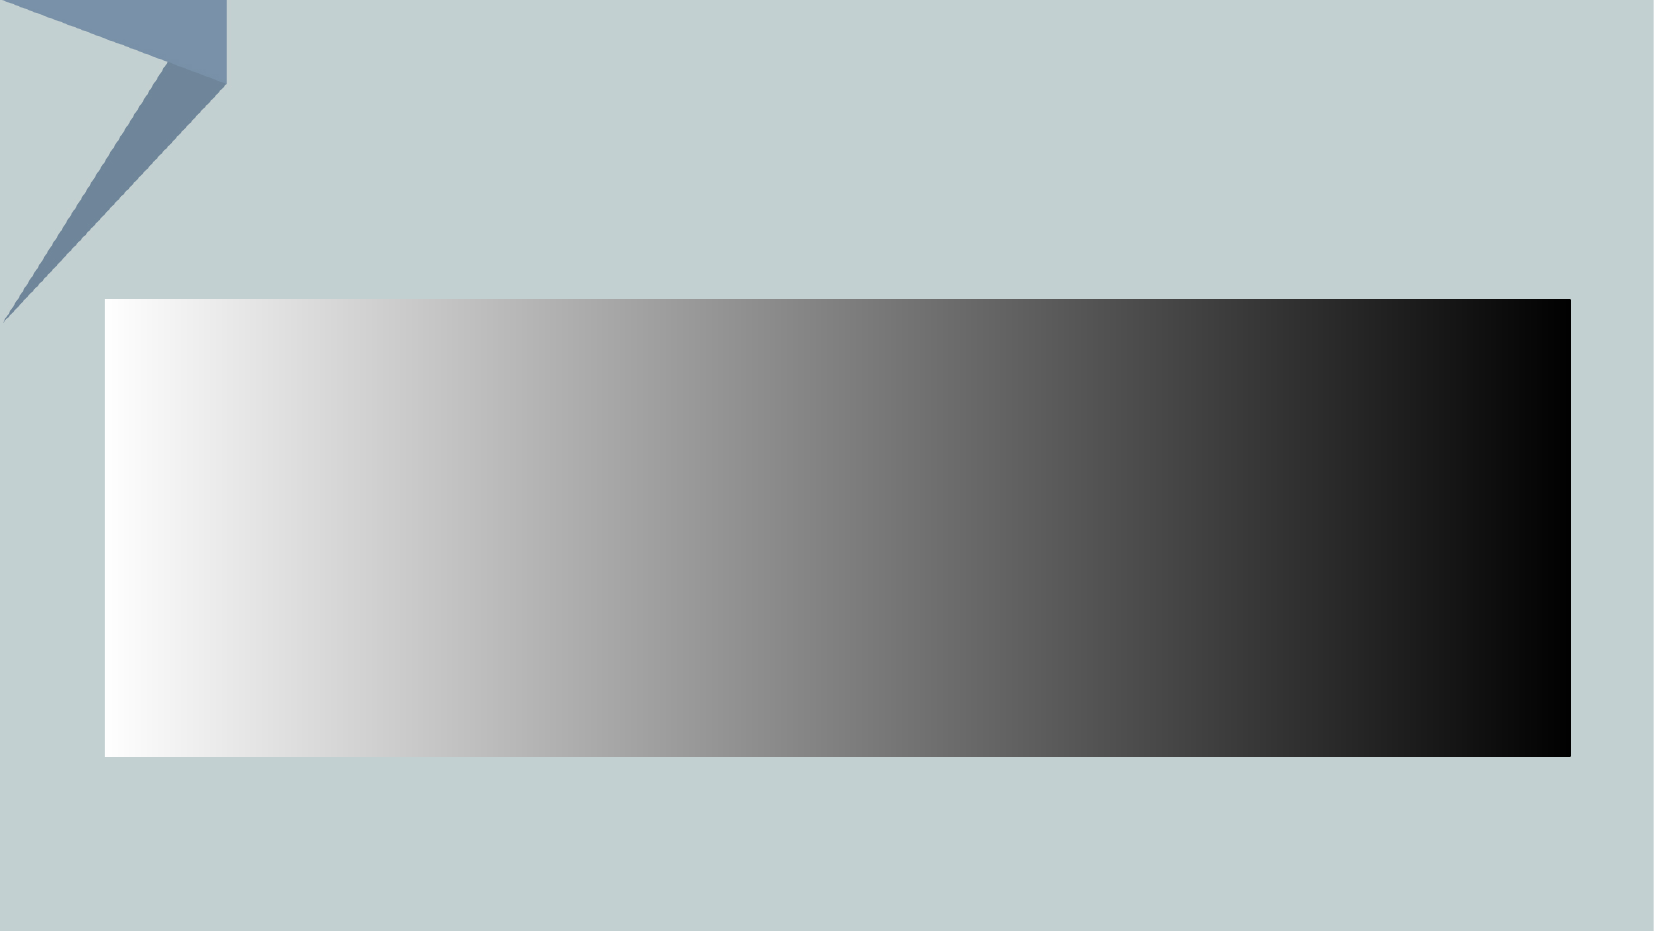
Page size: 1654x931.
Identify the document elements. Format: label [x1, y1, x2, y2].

picture [0, 0, 1654, 931]
text_box [104, 299, 1571, 757]
